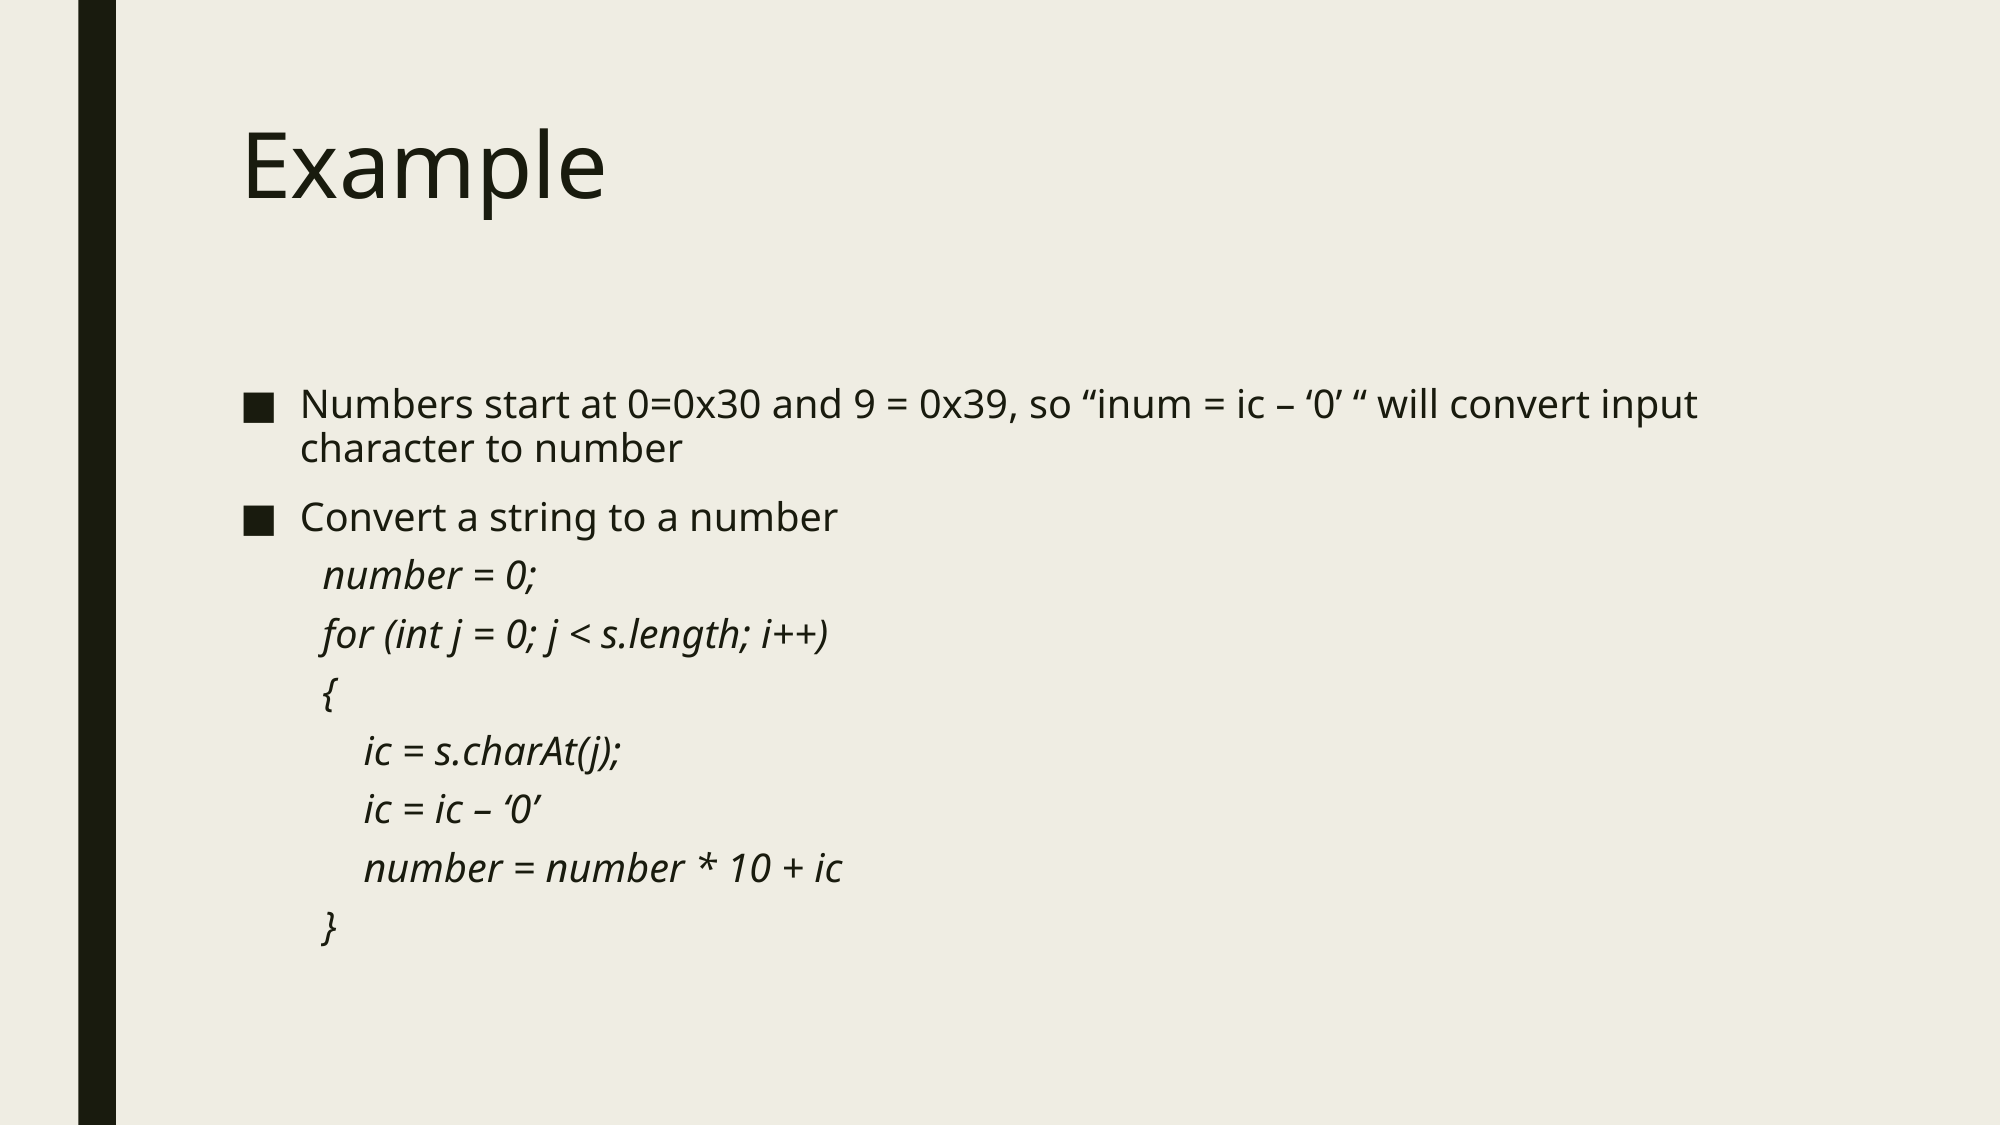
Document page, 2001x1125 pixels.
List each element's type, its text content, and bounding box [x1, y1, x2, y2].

list Numbers start at 0=0x30 and 9 = 0x39, so “inum = ic – ‘0’ “ will convert input character to number Convert a string to a number number = 0; for (int j = 0; j < s.length; i++) { ic = s.charAt(j); ic = ic – ‘0’ number = number * 10 + ic } [225, 375, 1800, 963]
title Example [225, 112, 1800, 357]
